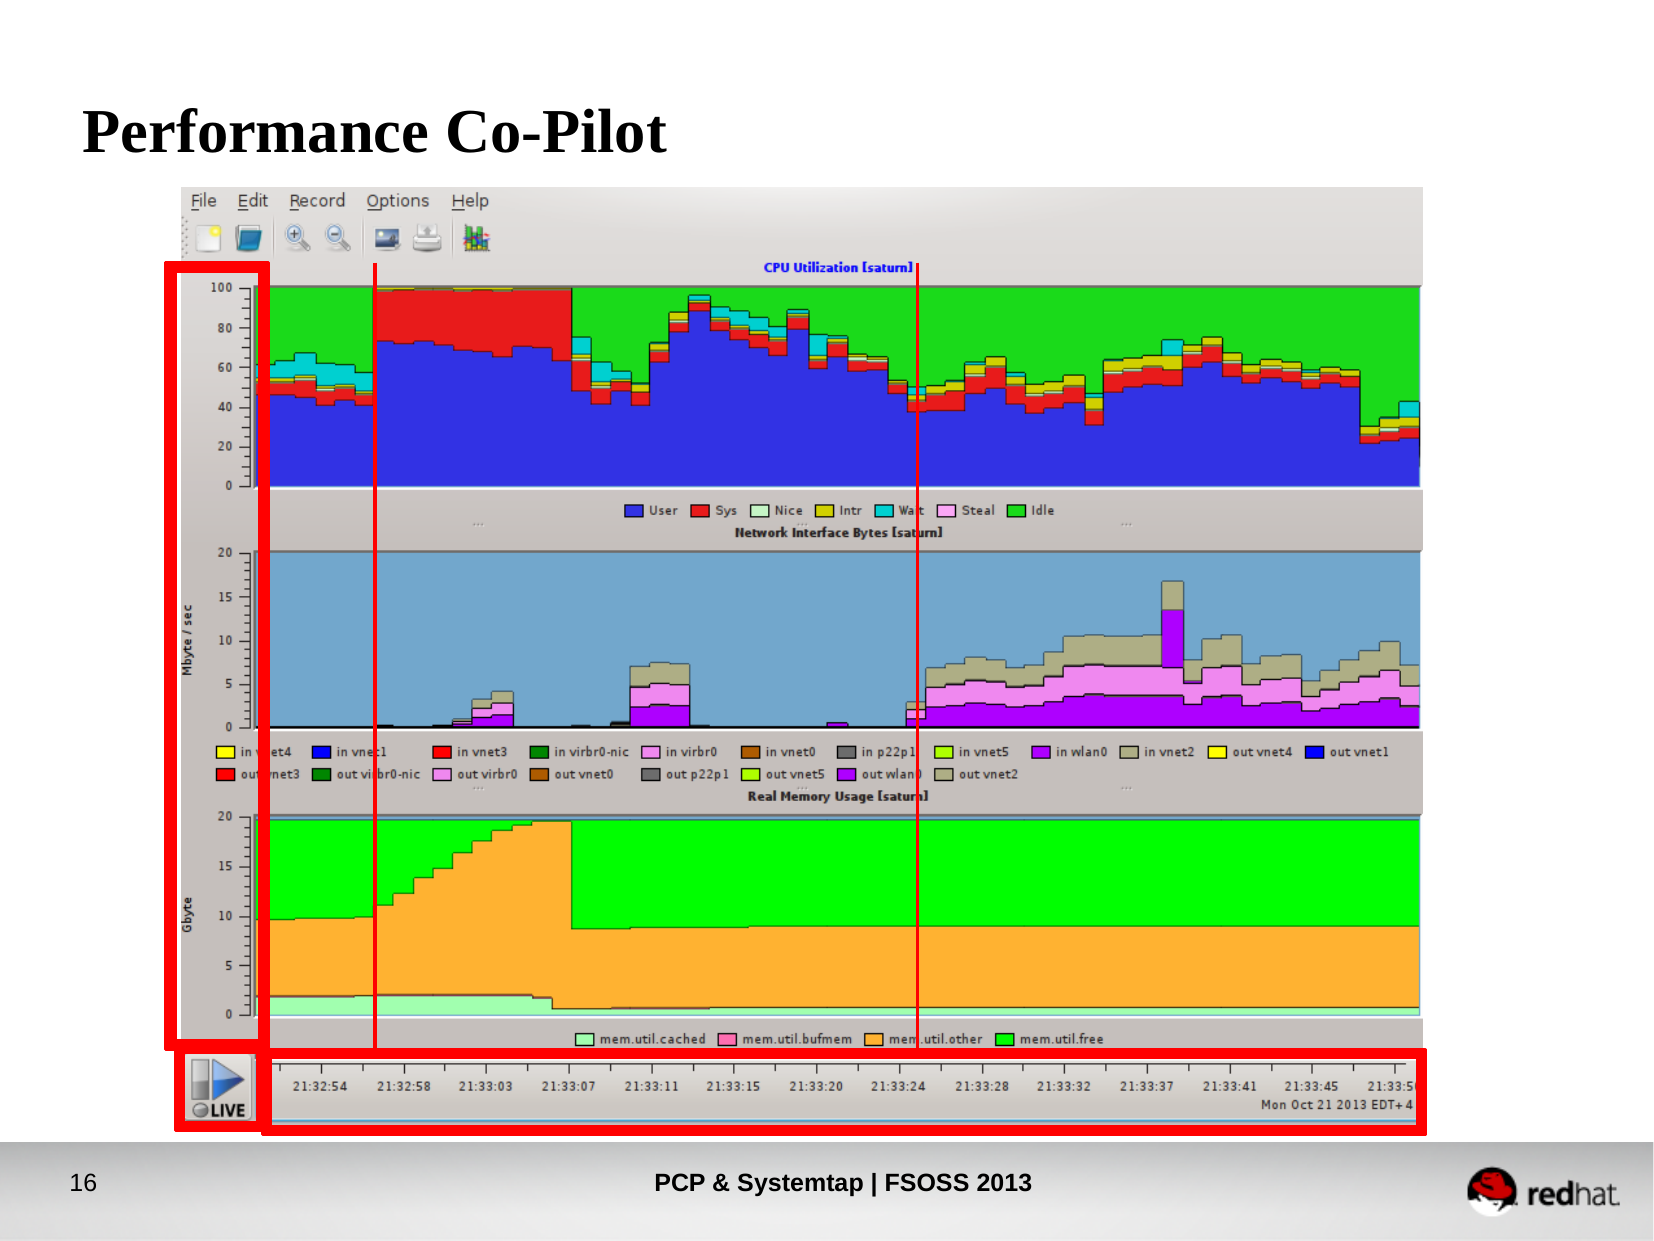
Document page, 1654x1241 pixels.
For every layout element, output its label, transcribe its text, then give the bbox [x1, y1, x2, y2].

title Performance Co-Pilot [82, 37, 1571, 226]
picture [271, 1058, 1417, 1126]
picture [181, 272, 259, 1040]
picture [181, 187, 1423, 1049]
picture [0, 1142, 1654, 1241]
picture [184, 1053, 257, 1122]
text_box [165, 262, 1426, 1135]
